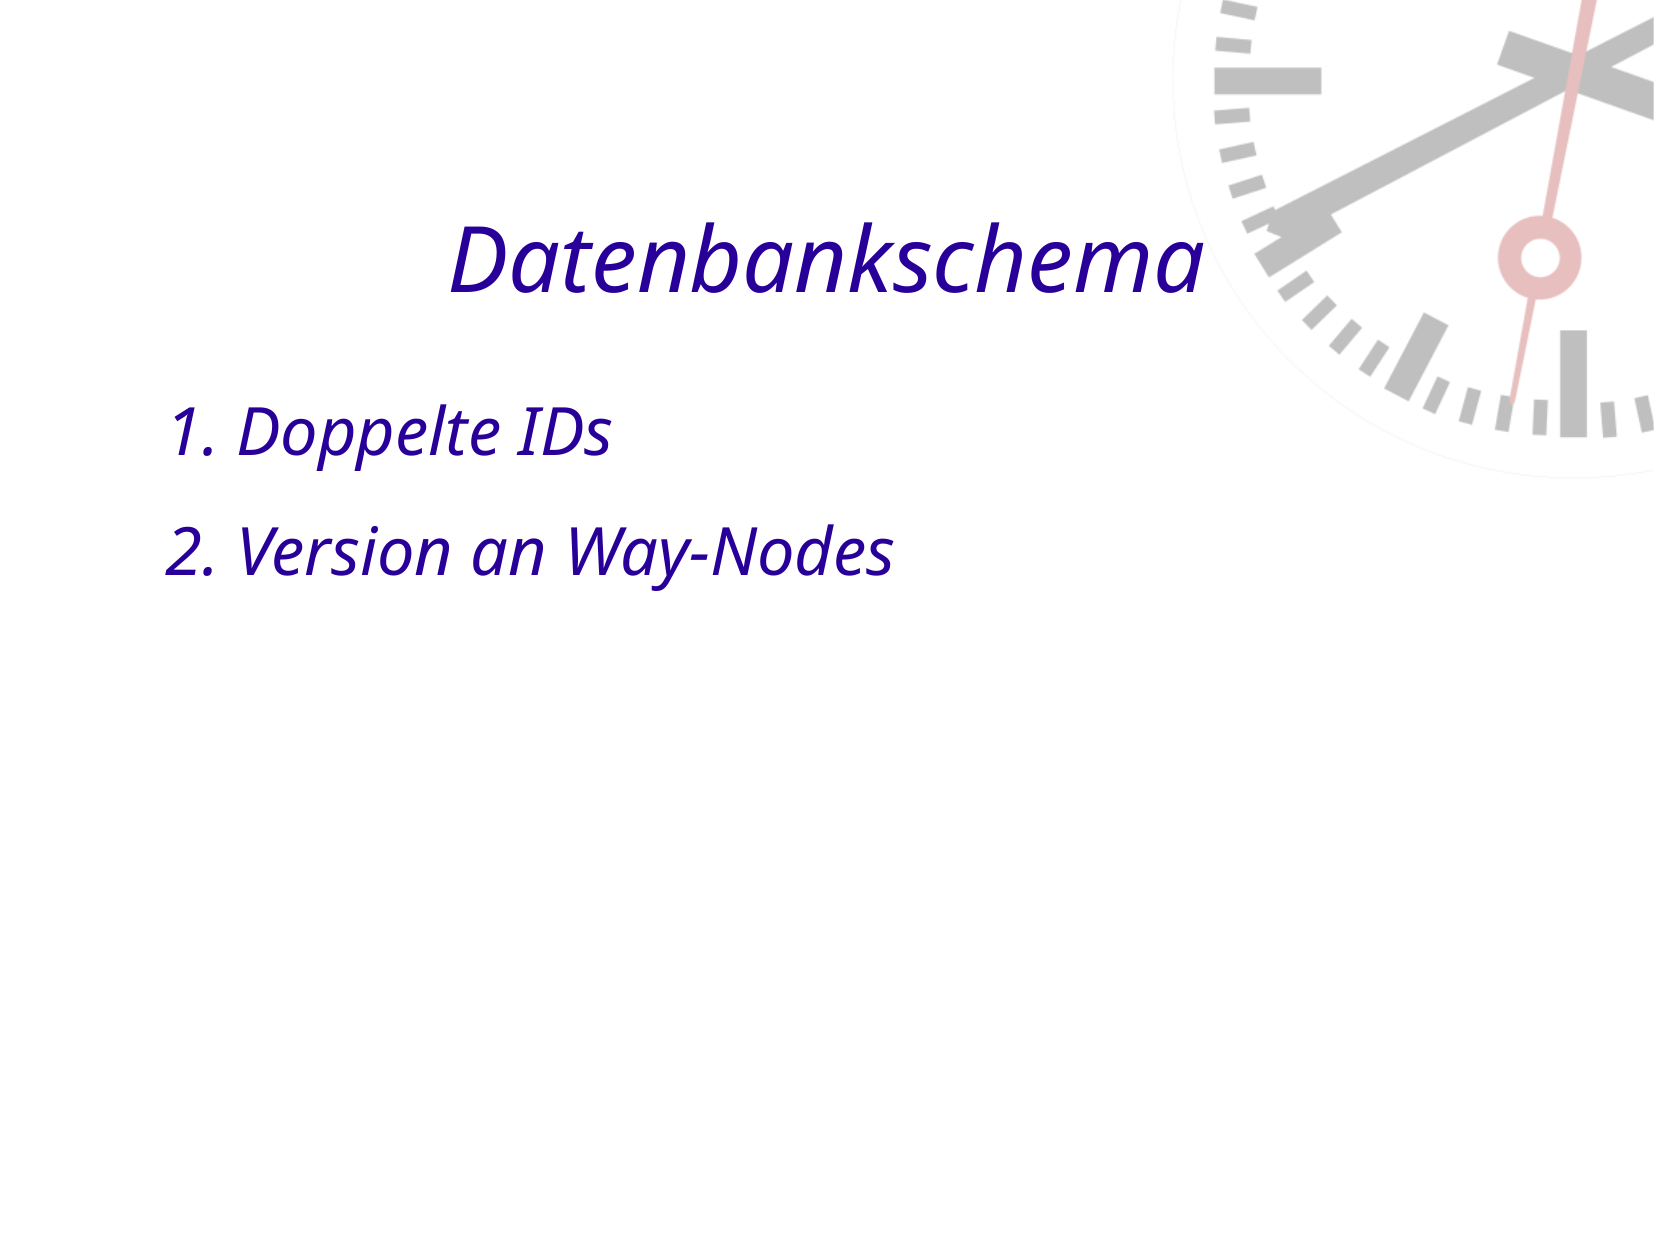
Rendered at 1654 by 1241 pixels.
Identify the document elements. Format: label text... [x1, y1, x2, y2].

list Doppelte IDs Version an Way-Nodes [147, 383, 1506, 1188]
title Datenbankschema [147, 160, 1506, 353]
picture [0, 0, 1654, 1241]
